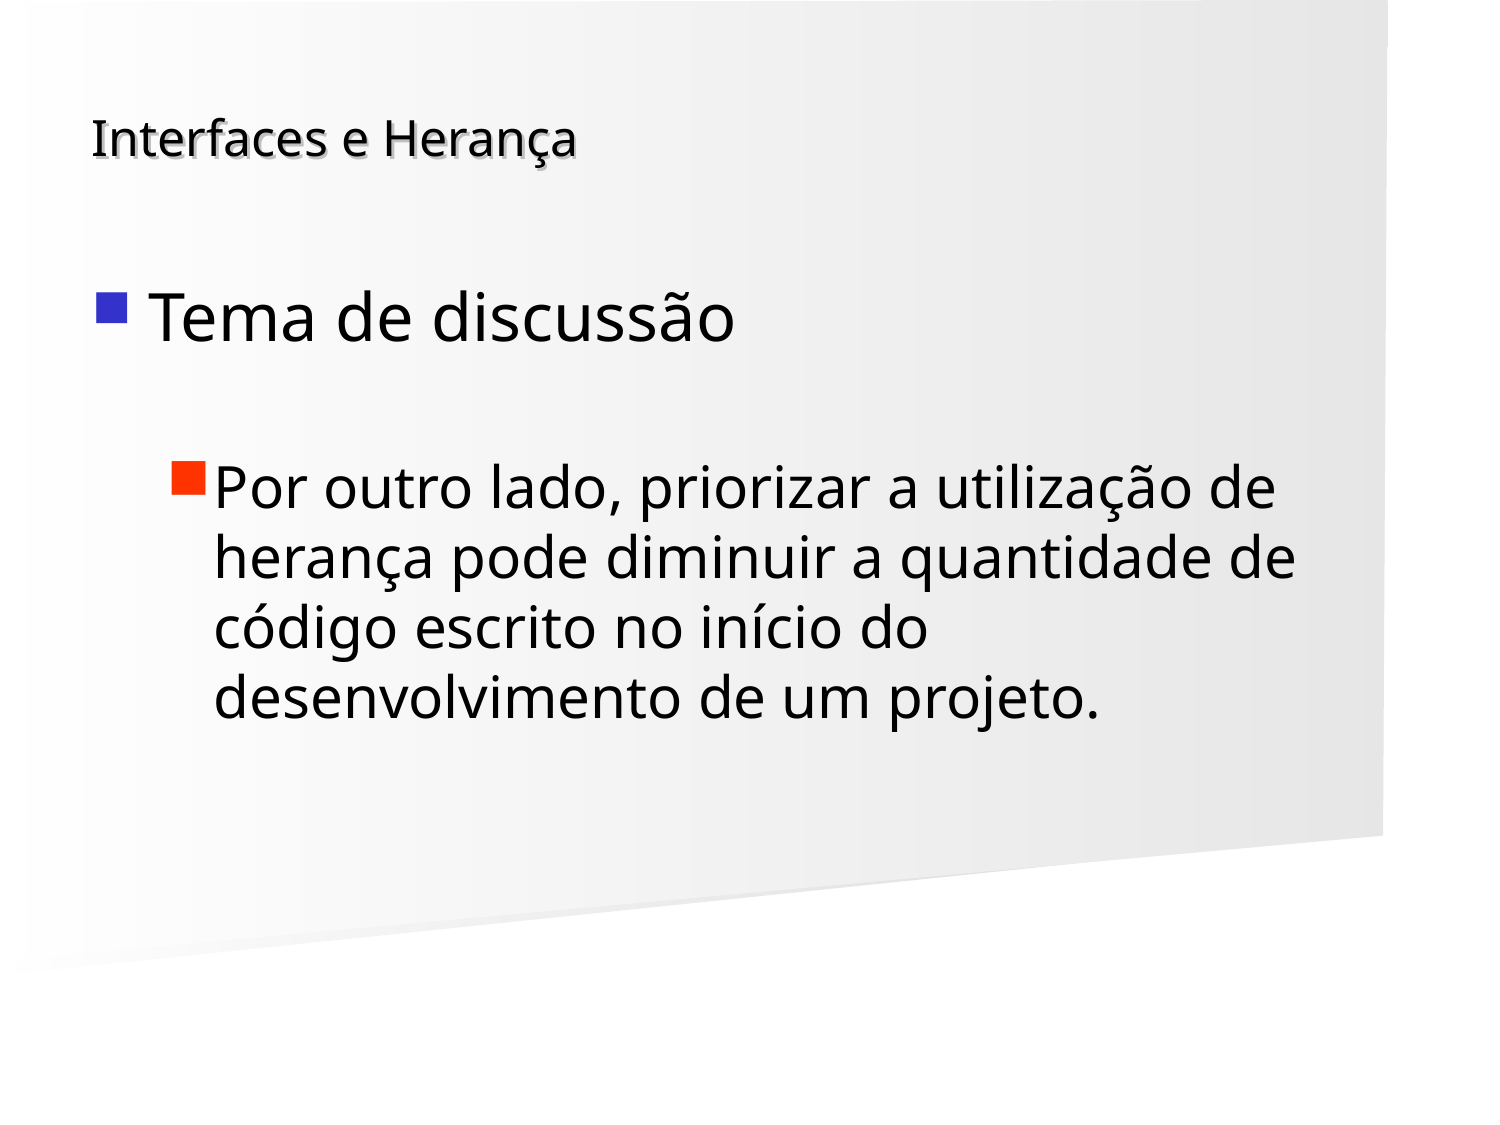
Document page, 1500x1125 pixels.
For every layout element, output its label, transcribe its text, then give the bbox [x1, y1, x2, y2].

list Tema de discussão Por outro lado, priorizar a utilização de herança pode diminuir a quantidade de código escrito no início do desenvolvimento de um projeto. [76, 267, 1427, 1005]
title Interfaces e Herança [76, 42, 1427, 231]
